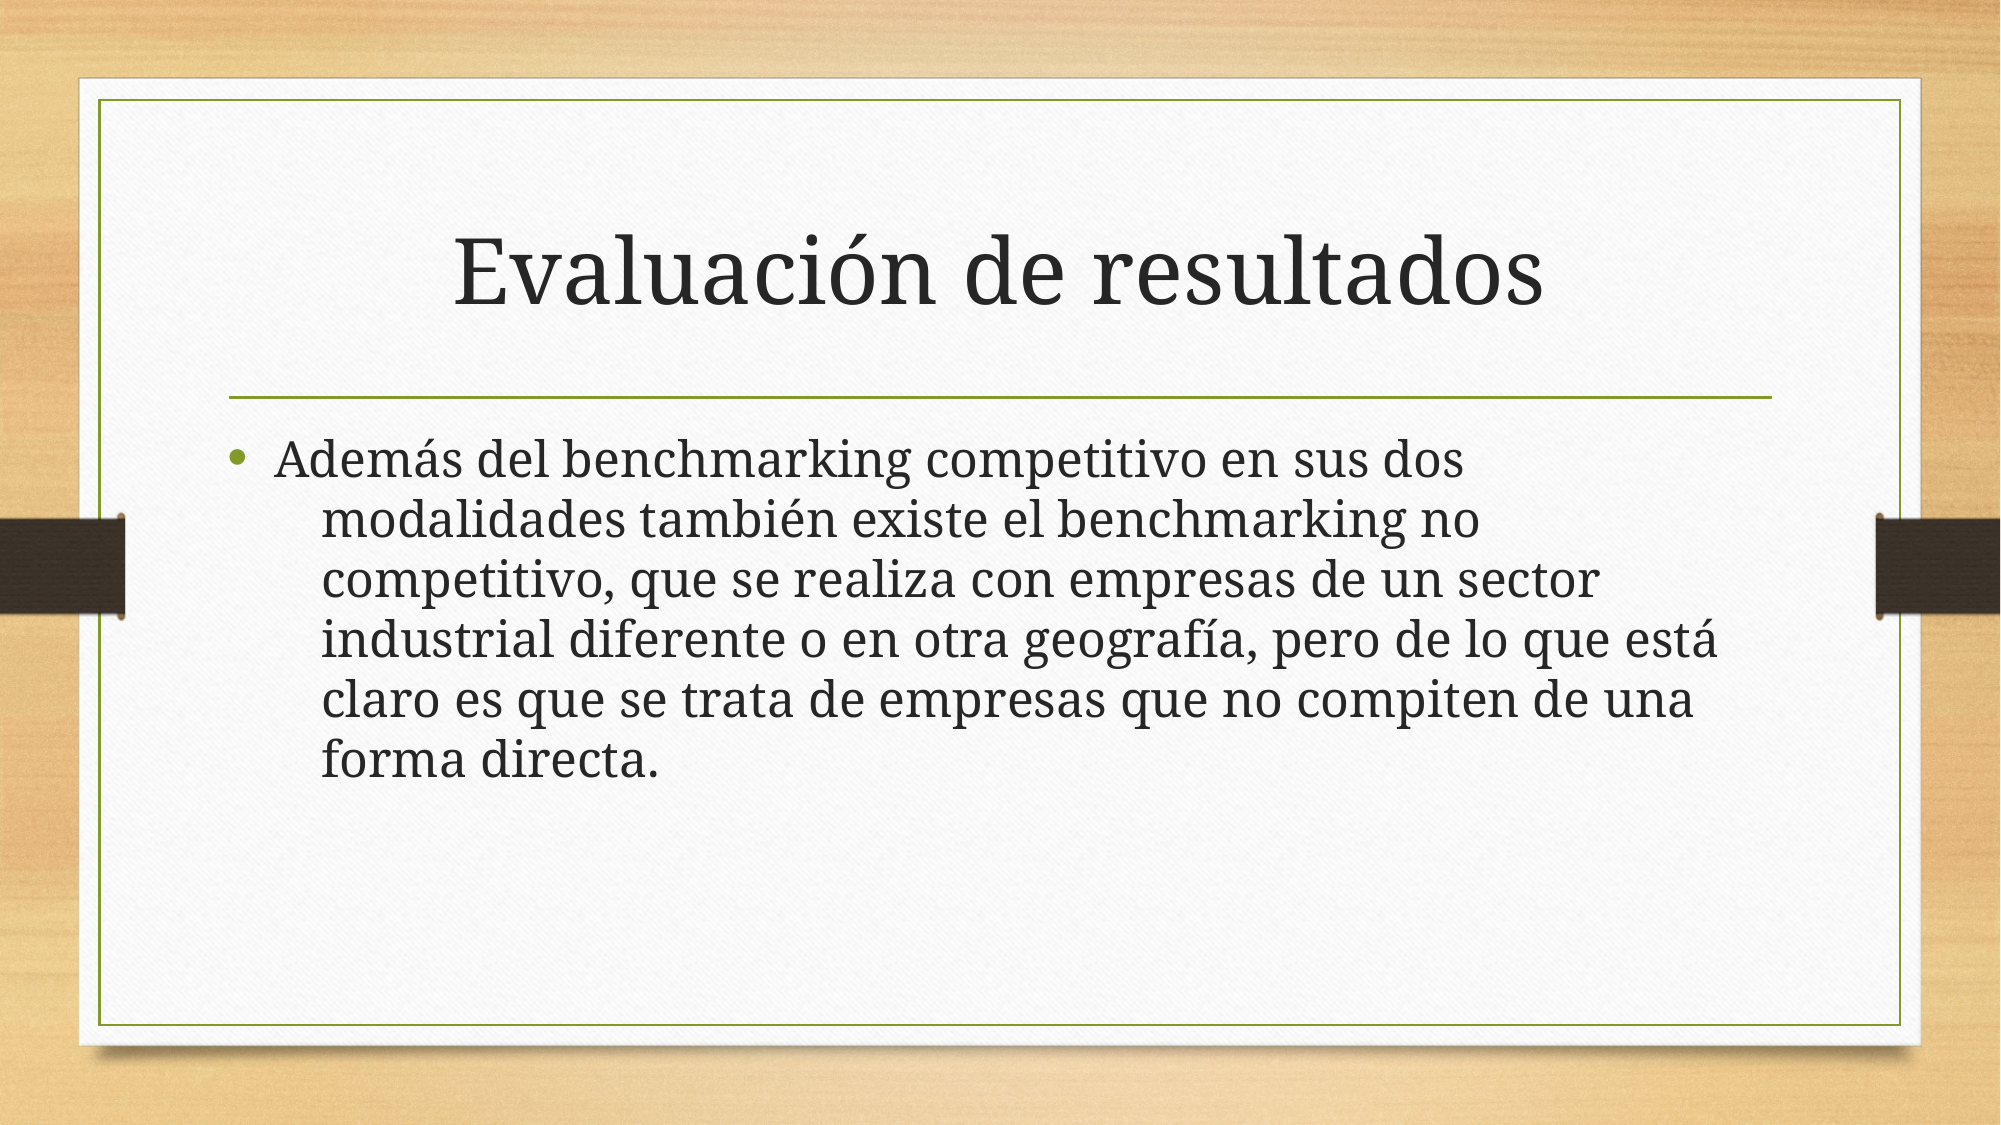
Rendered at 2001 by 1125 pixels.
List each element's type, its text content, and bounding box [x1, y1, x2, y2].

title Evaluación de resultados [212, 161, 1788, 376]
picture [0, 0, 2001, 1125]
list Además del benchmarking competitivo en sus dos modalidades también existe el benchmarking no competitivo, que se realiza con empresas de un sector industrial diferente o en otra geografía, pero de lo que está claro es que se trata de empresas que no compiten de una forma directa. [212, 419, 1788, 964]
